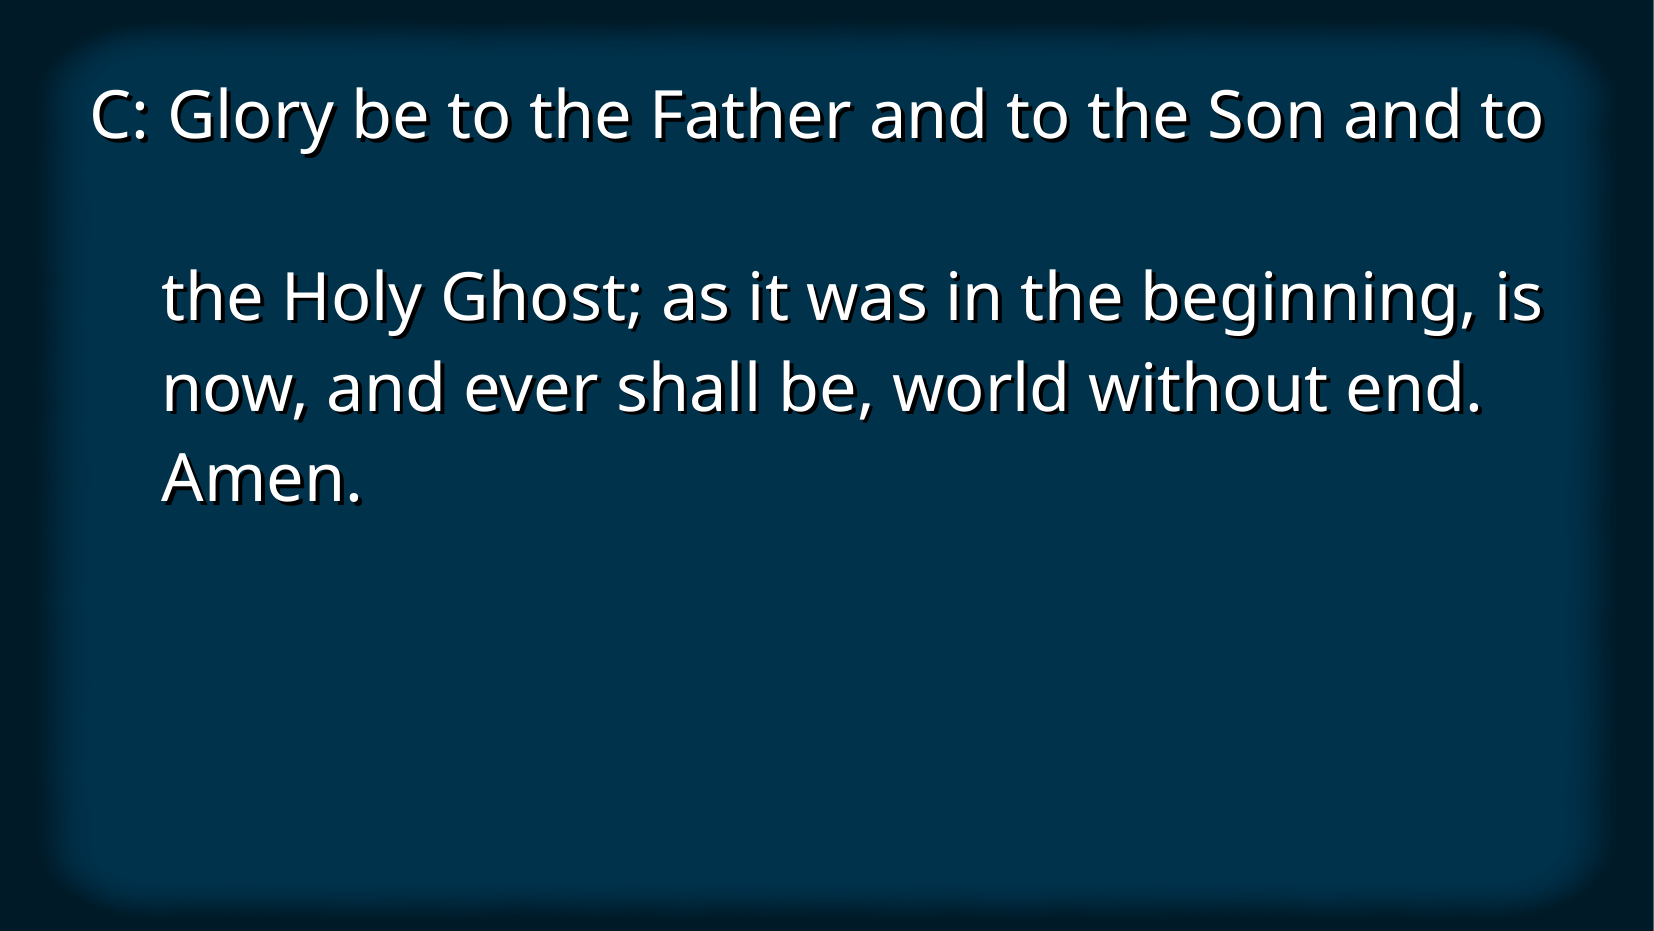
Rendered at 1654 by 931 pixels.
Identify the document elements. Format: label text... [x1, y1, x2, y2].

text_box C: Glory be to the Father and to the Son and to the Holy Ghost; as it was in the beginning, is now, and ever shall be, world without end. Amen. [75, 60, 1591, 451]
picture [0, 0, 1654, 931]
